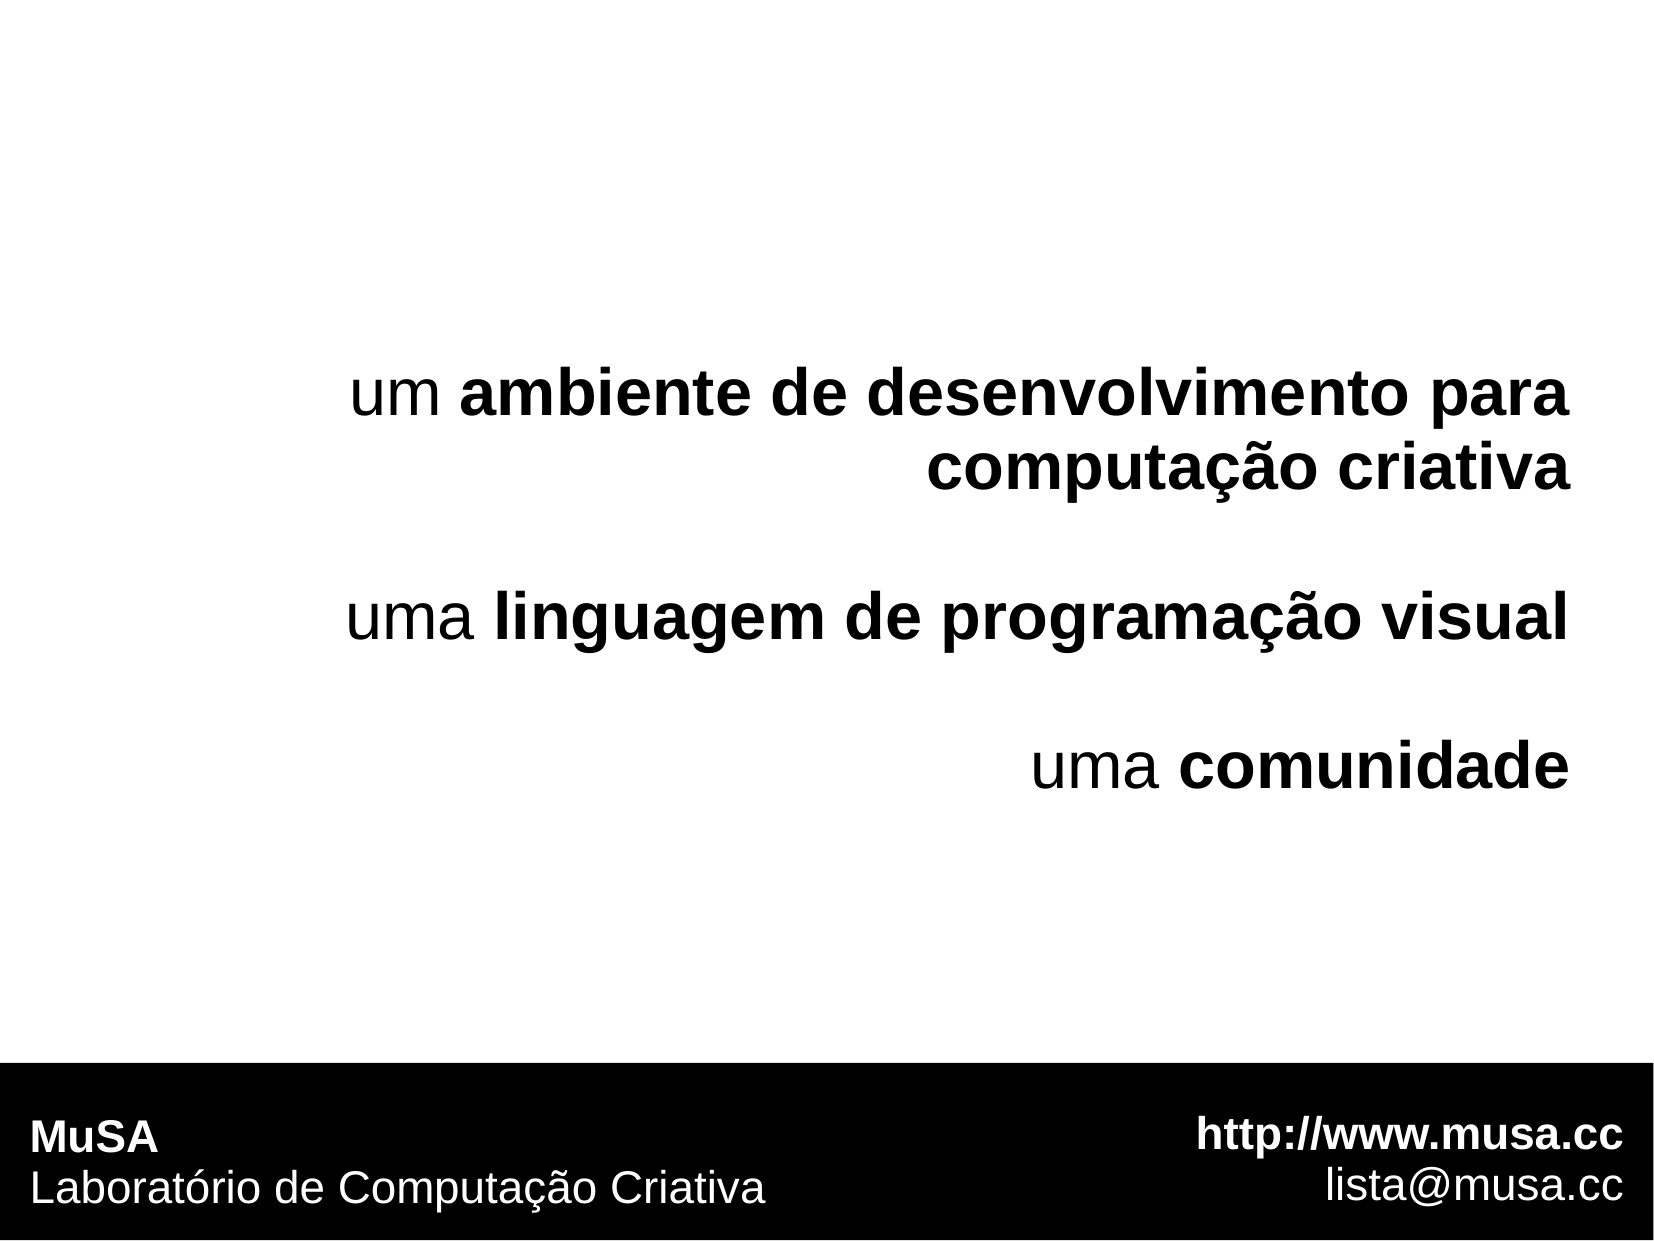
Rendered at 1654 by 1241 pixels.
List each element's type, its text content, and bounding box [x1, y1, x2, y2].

subtitle um ambiente de desenvolvimento para computação criativa uma linguagem de programação visual uma comunidade [82, 49, 1571, 1109]
title MuSA Laboratório de Computação Criativa [29, 1092, 863, 1231]
title http://www.musa.cc lista@musa.cc [974, 1043, 1625, 1211]
text_box [0, 1062, 1654, 1241]
